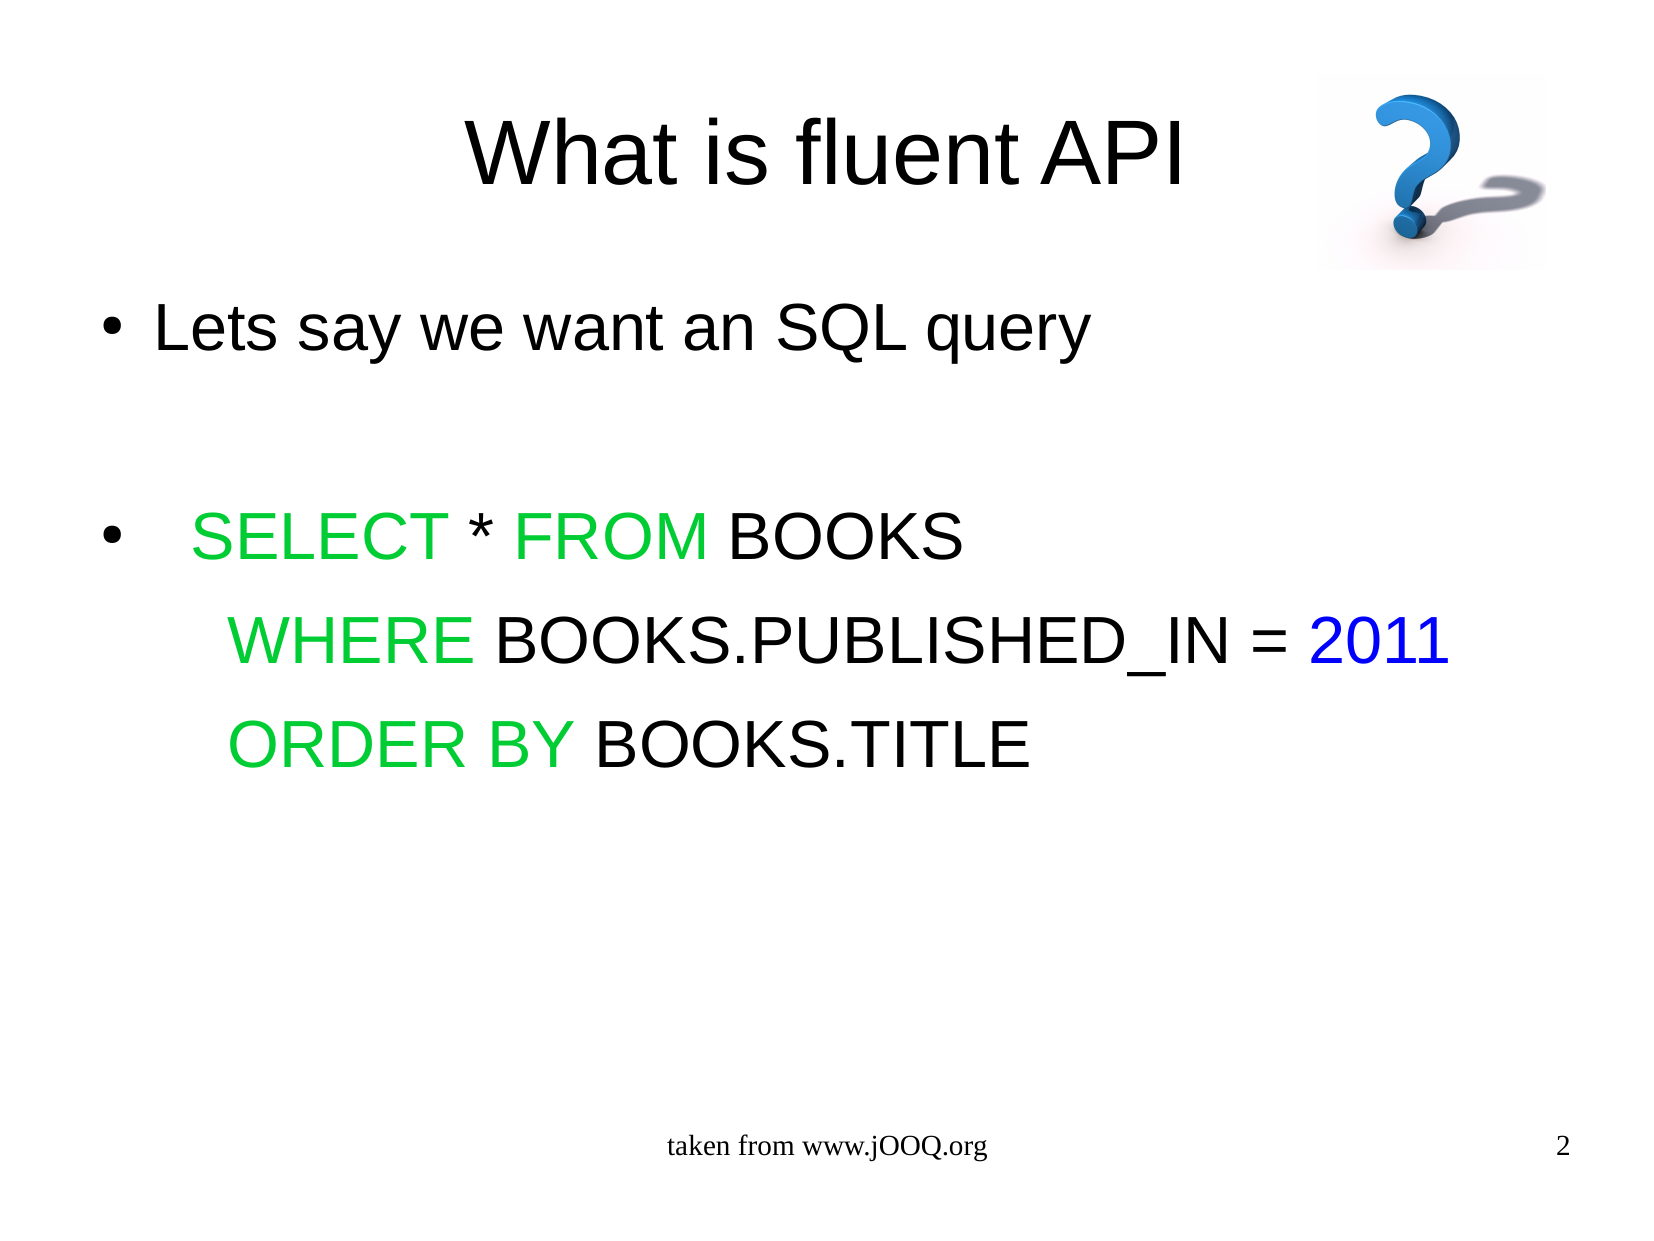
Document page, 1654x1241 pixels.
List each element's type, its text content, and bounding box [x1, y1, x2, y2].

picture [1316, 74, 1546, 271]
list Lets say we want an SQL query SELECT * FROM BOOKS WHERE BOOKS.PUBLISHED_IN = 2011 ORDER BY BOOKS.TITLE [82, 290, 1571, 1010]
title What is fluent API [82, 49, 1571, 257]
